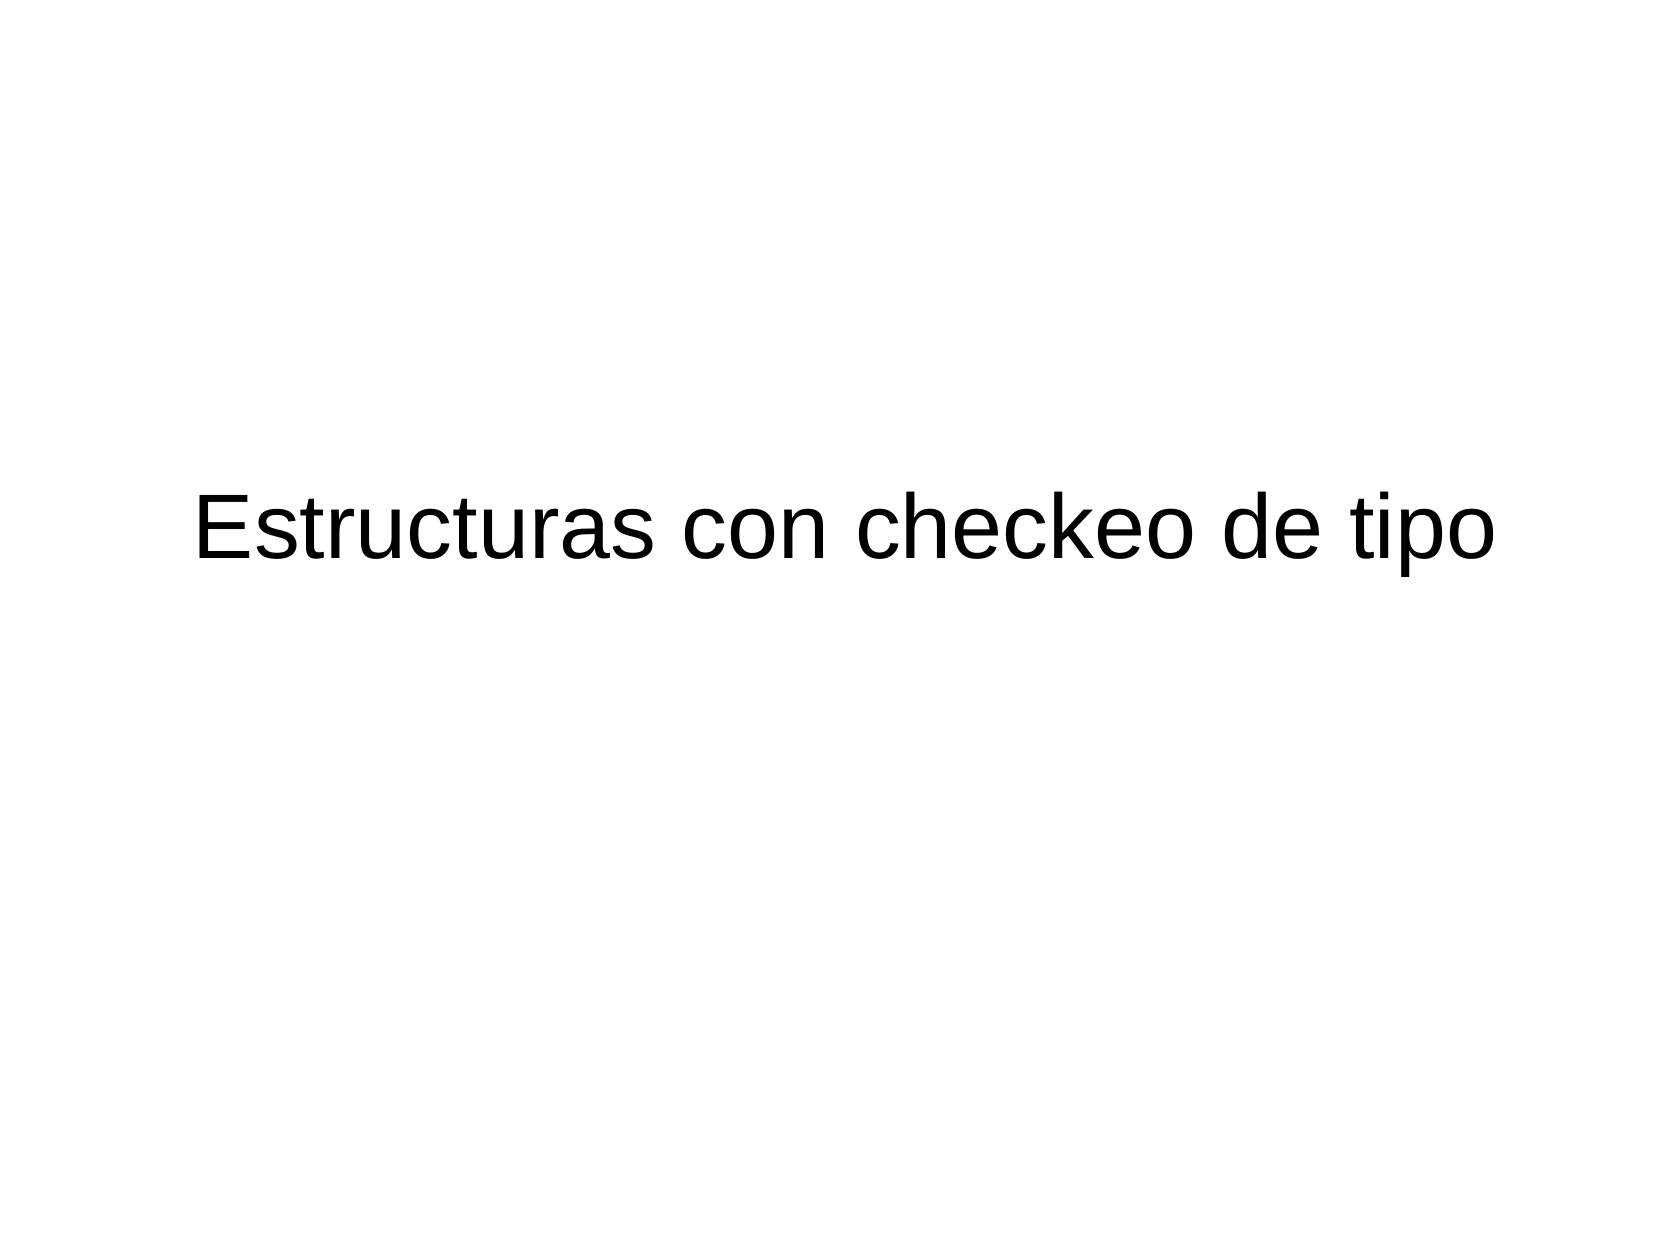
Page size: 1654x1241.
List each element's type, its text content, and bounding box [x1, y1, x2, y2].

title Estructuras con checkeo de tipo [101, 422, 1591, 631]
